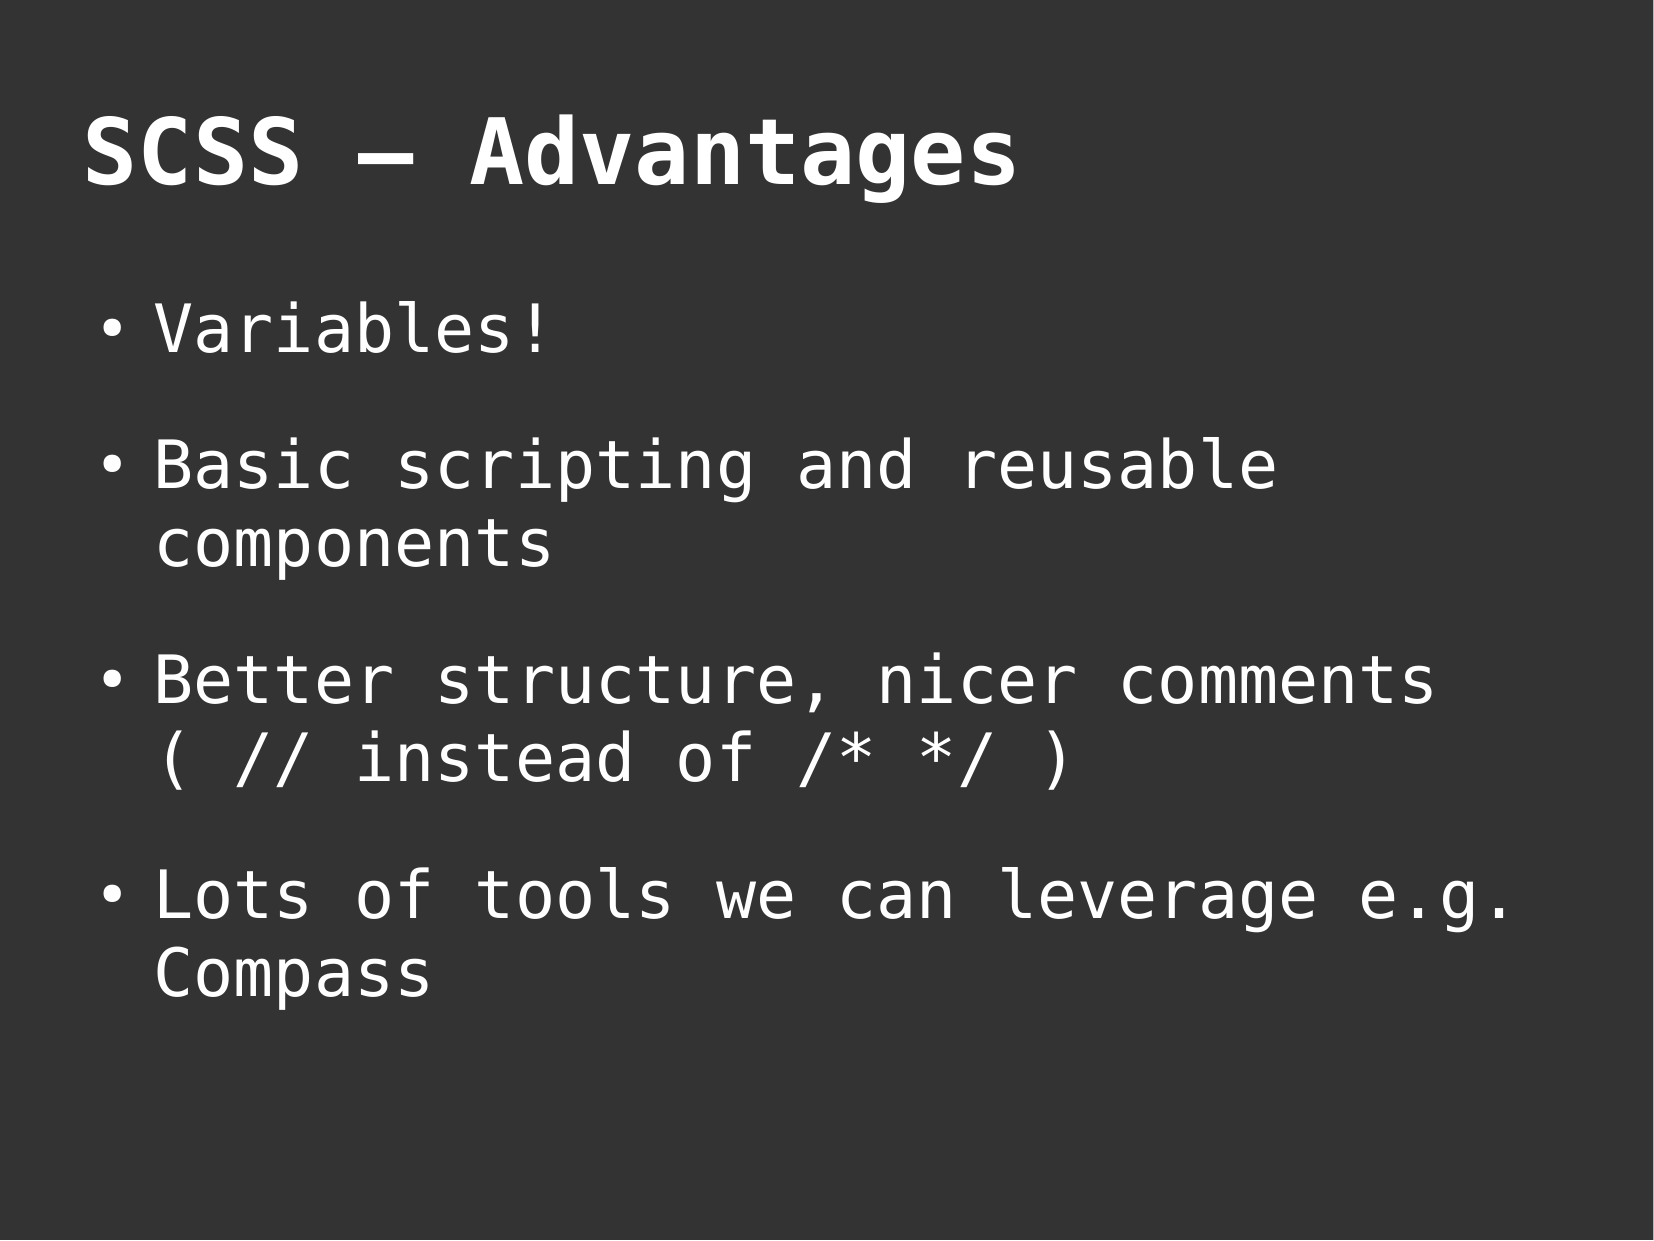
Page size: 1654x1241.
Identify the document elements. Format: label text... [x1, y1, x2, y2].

list Variables! Basic scripting and reusable components Better structure, nicer comments ( // instead of /* */ ) Lots of tools we can leverage e.g. Compass [82, 290, 1571, 1182]
title SCSS – Advantages [82, 49, 1571, 257]
